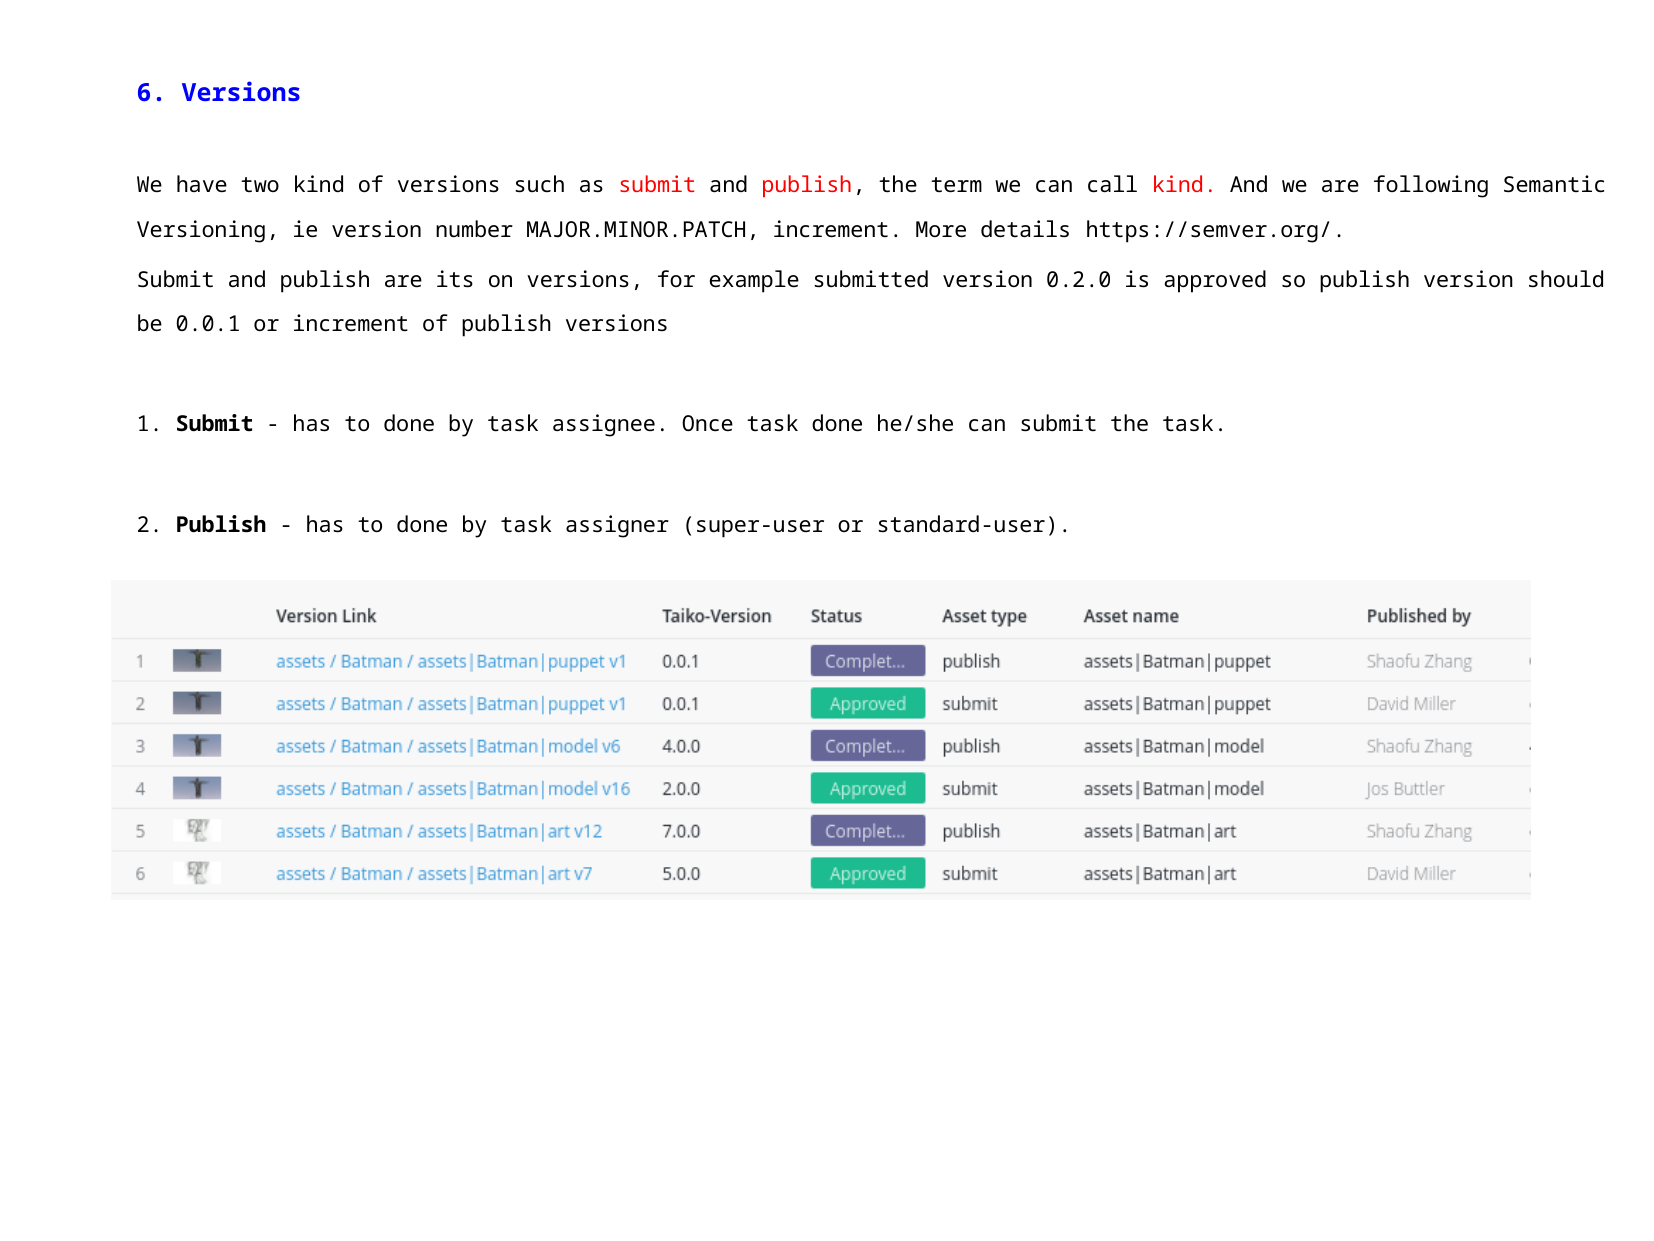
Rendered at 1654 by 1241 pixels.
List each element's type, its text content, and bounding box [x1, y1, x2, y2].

picture [111, 580, 1531, 901]
text_box 6. Versions We have two kind of versions such as submit and publish, the term we can call kind. And we are following Semantic Versioning, ie version number MAJOR.MINOR.PATCH, increment. More details https://semver.org/. Submit and publish are its on versions, for example submitted version 0.2.0 is approved so publish version should be 0.0.1 or increment of publish versions 1. Submit - has to done by task assignee. Once task done he/she can submit the task. 2. Publish - has to done by task assigner (super-user or standard-user). [121, 67, 1622, 526]
